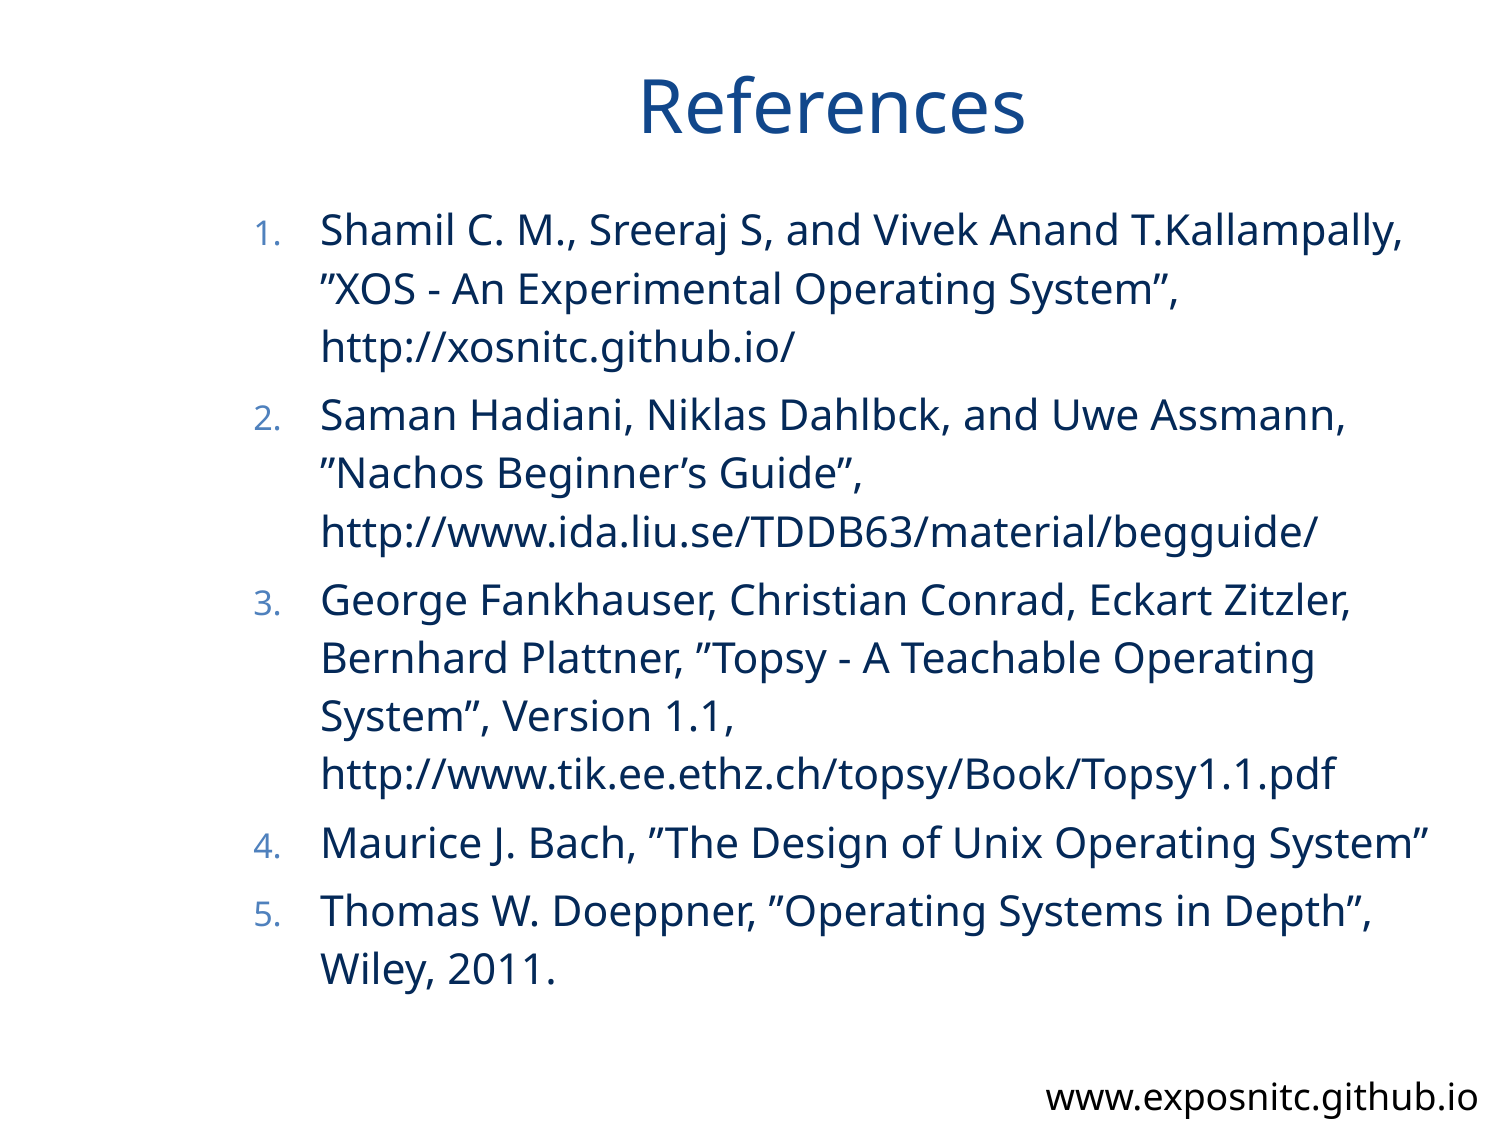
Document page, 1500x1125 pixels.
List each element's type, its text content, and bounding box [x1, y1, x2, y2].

subtitle Shamil C. M., Sreeraj S, and Vivek Anand T.Kallampally, ”XOS - An Experimental Operating System”, http://xosnitc.github.io/ Saman Hadiani, Niklas Dahlbck, and Uwe Assmann, ”Nachos Beginner’s Guide”, http://www.ida.liu.se/TDDB63/material/begguide/ George Fankhauser, Christian Conrad, Eckart Zitzler, Bernhard Plattner, ”Topsy - A Teachable Operating System”, Version 1.1, http://www.tik.ee.ethz.ch/topsy/Book/Topsy1.1.pdf Maurice J. Bach, ”The Design of Unix Operating System” Thomas W. Doeppner, ”Operating Systems in Depth”, Wiley, 2011. [234, 200, 1450, 1038]
title References [225, 37, 1440, 163]
text_box www.exposnitc.github.io [1025, 1065, 1500, 1125]
